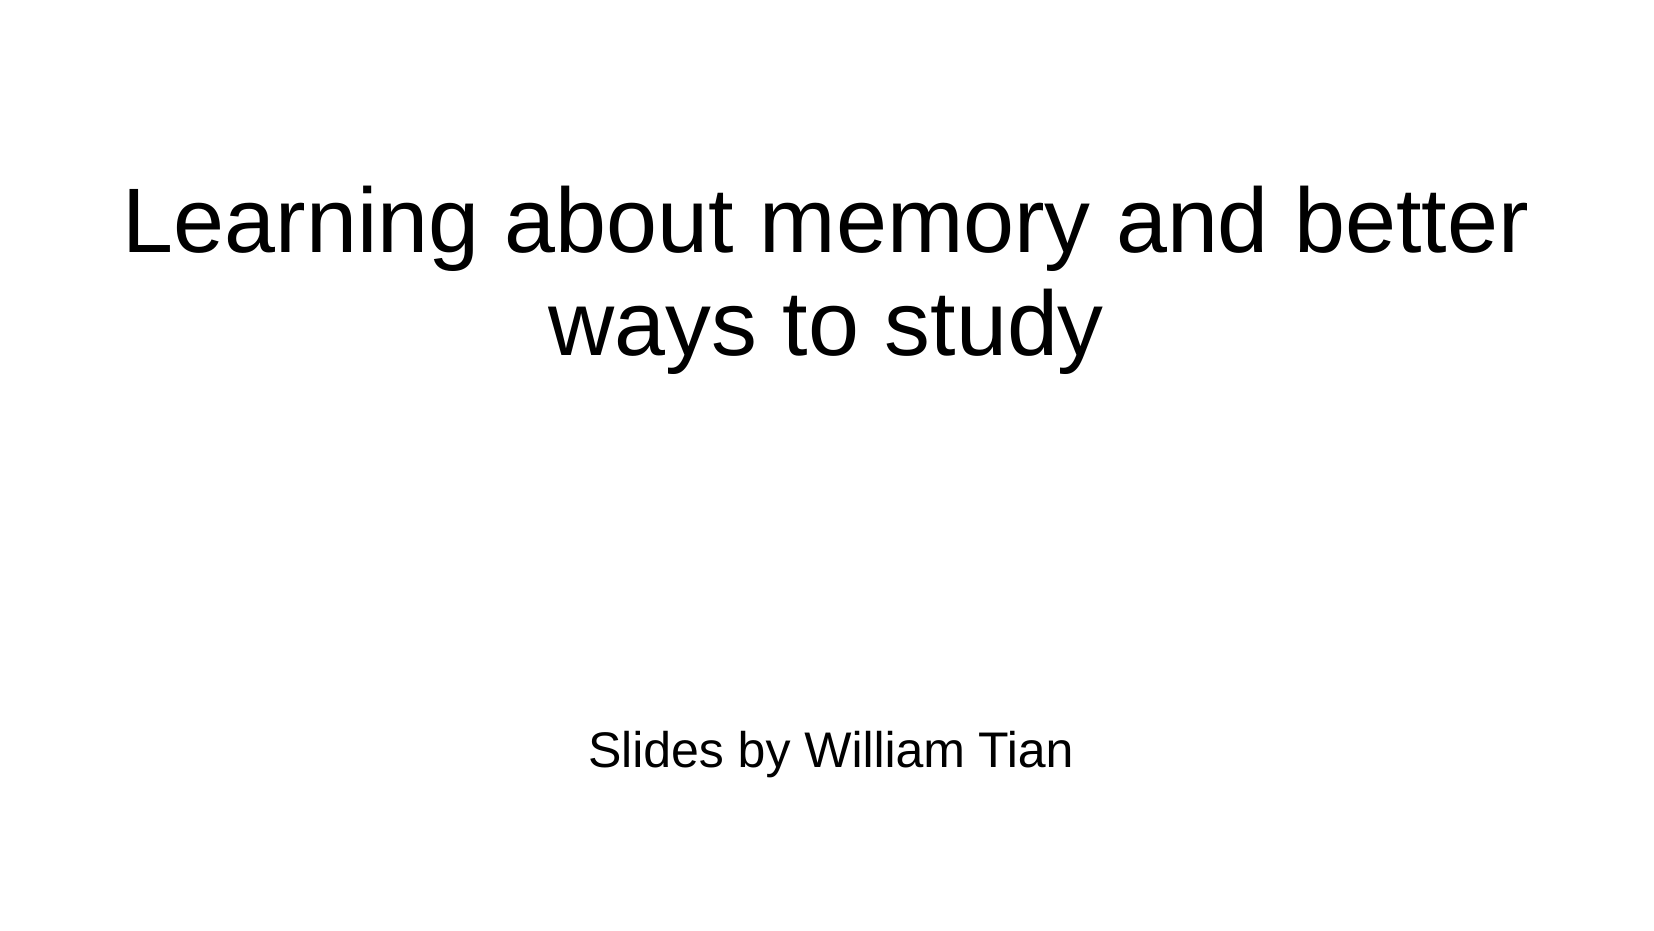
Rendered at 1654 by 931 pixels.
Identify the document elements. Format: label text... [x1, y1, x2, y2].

title Learning about memory and better ways to study [82, 169, 1571, 376]
subtitle Slides by William Tian [86, 480, 1576, 931]
